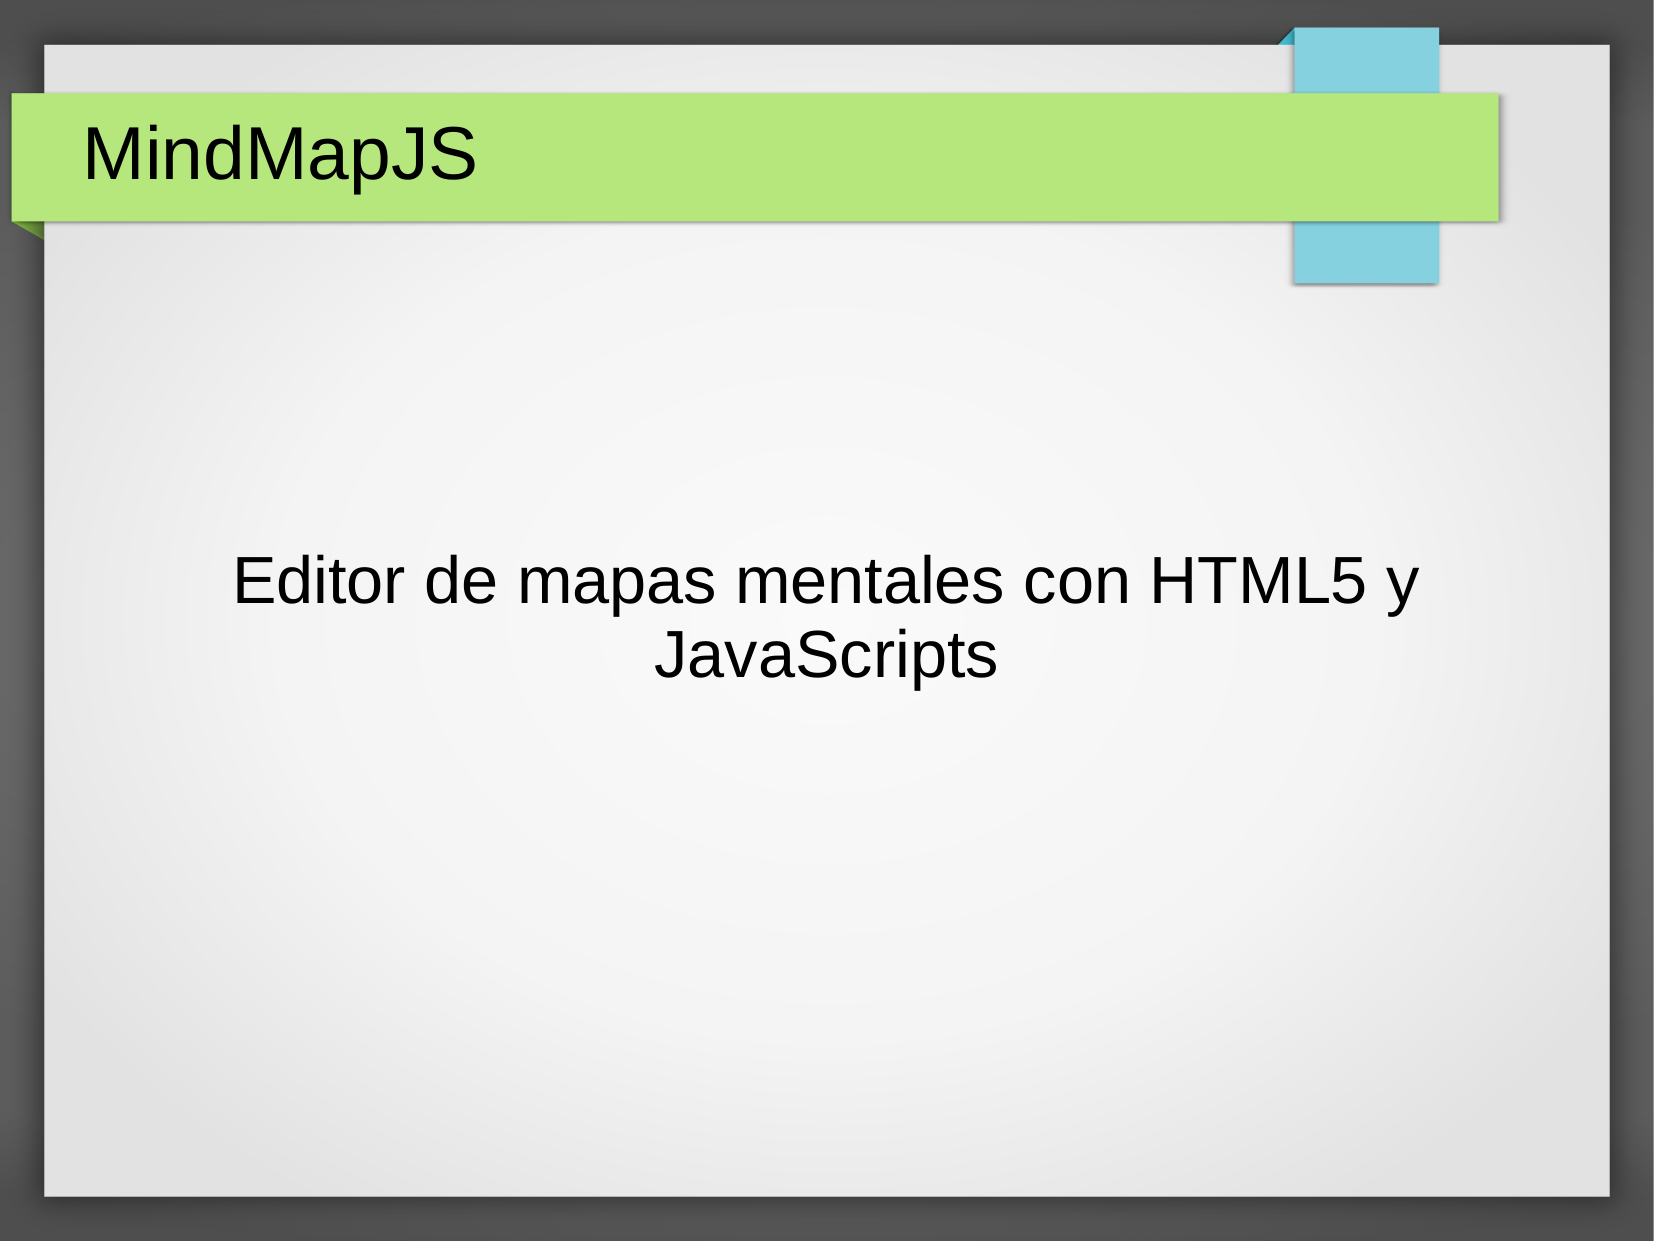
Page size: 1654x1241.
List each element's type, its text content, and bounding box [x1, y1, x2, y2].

picture [0, 0, 1654, 1241]
subtitle Editor de mapas mentales con HTML5 y JavaScripts [82, 295, 1571, 1015]
title MindMapJS [82, 94, 1264, 213]
